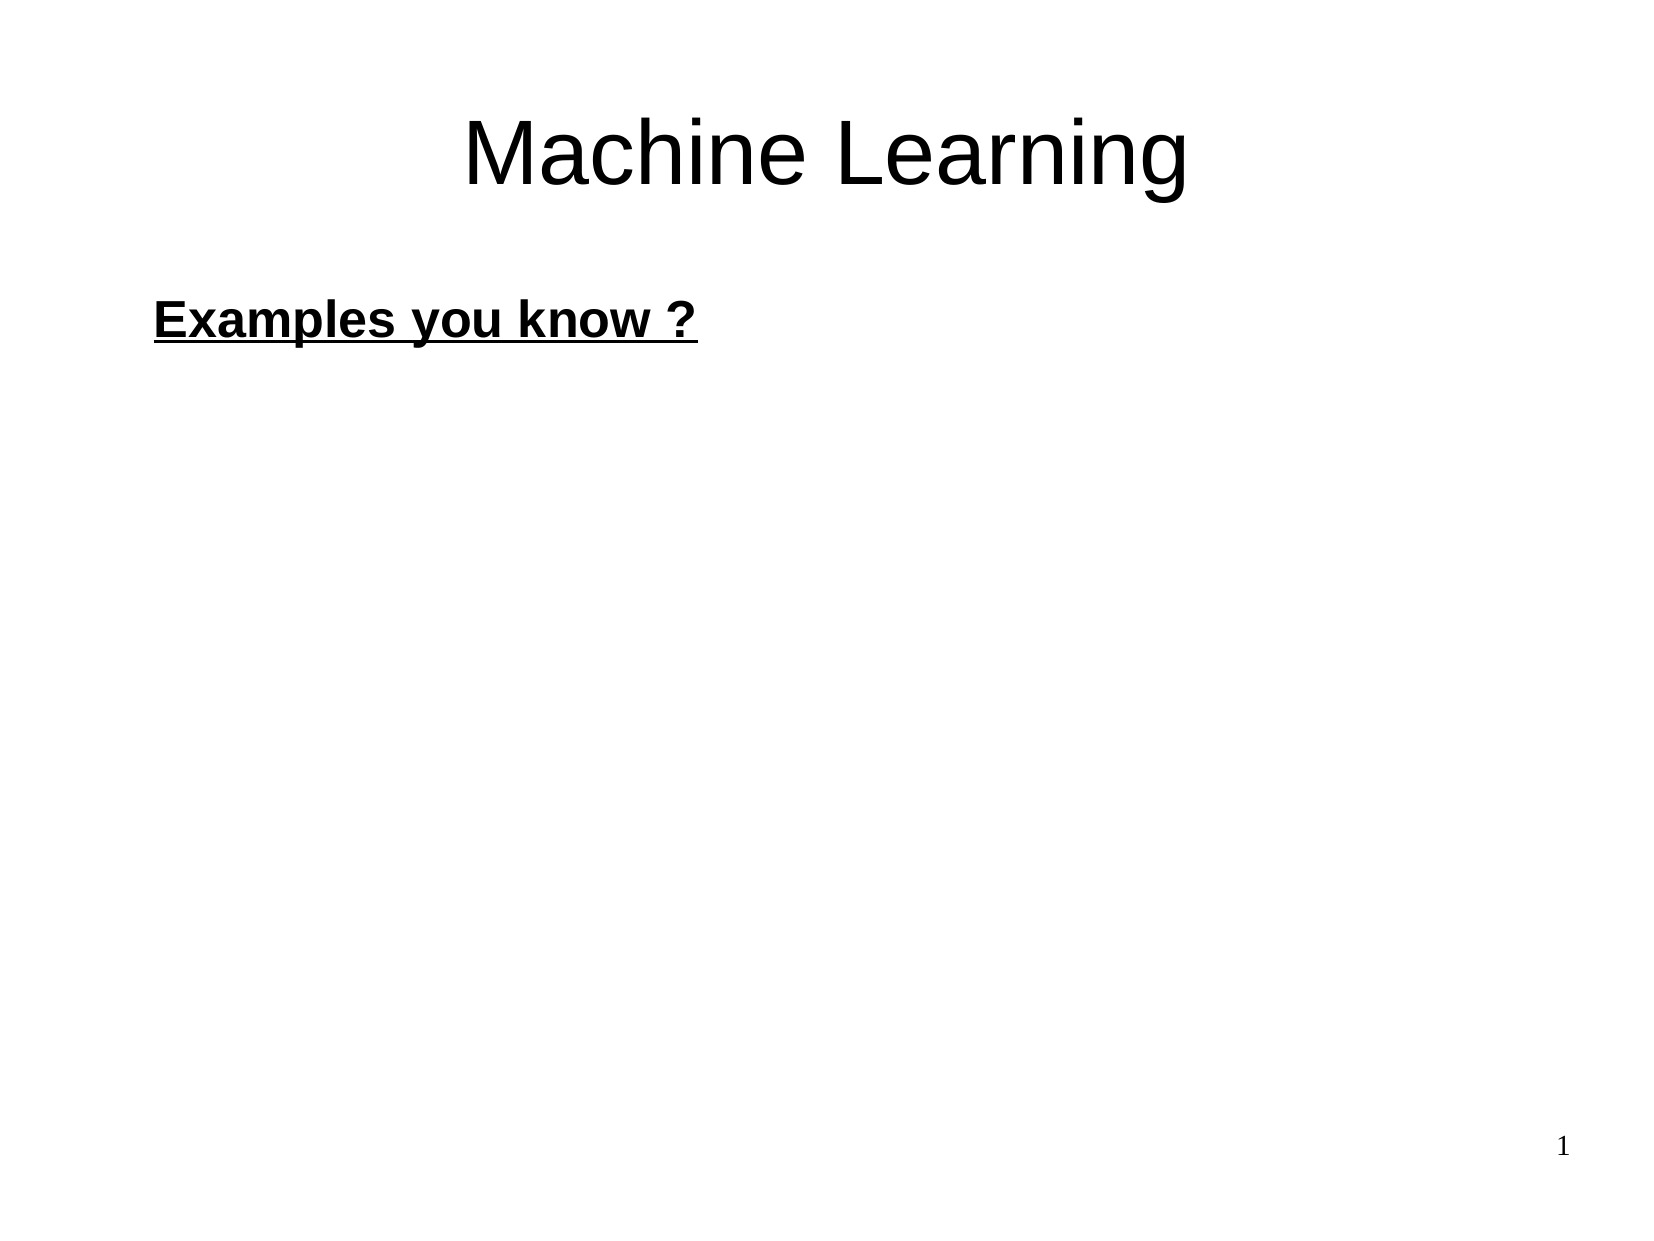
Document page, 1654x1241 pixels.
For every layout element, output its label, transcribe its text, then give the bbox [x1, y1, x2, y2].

title Machine Learning [82, 49, 1571, 257]
list Examples you know ? [82, 290, 1571, 1010]
